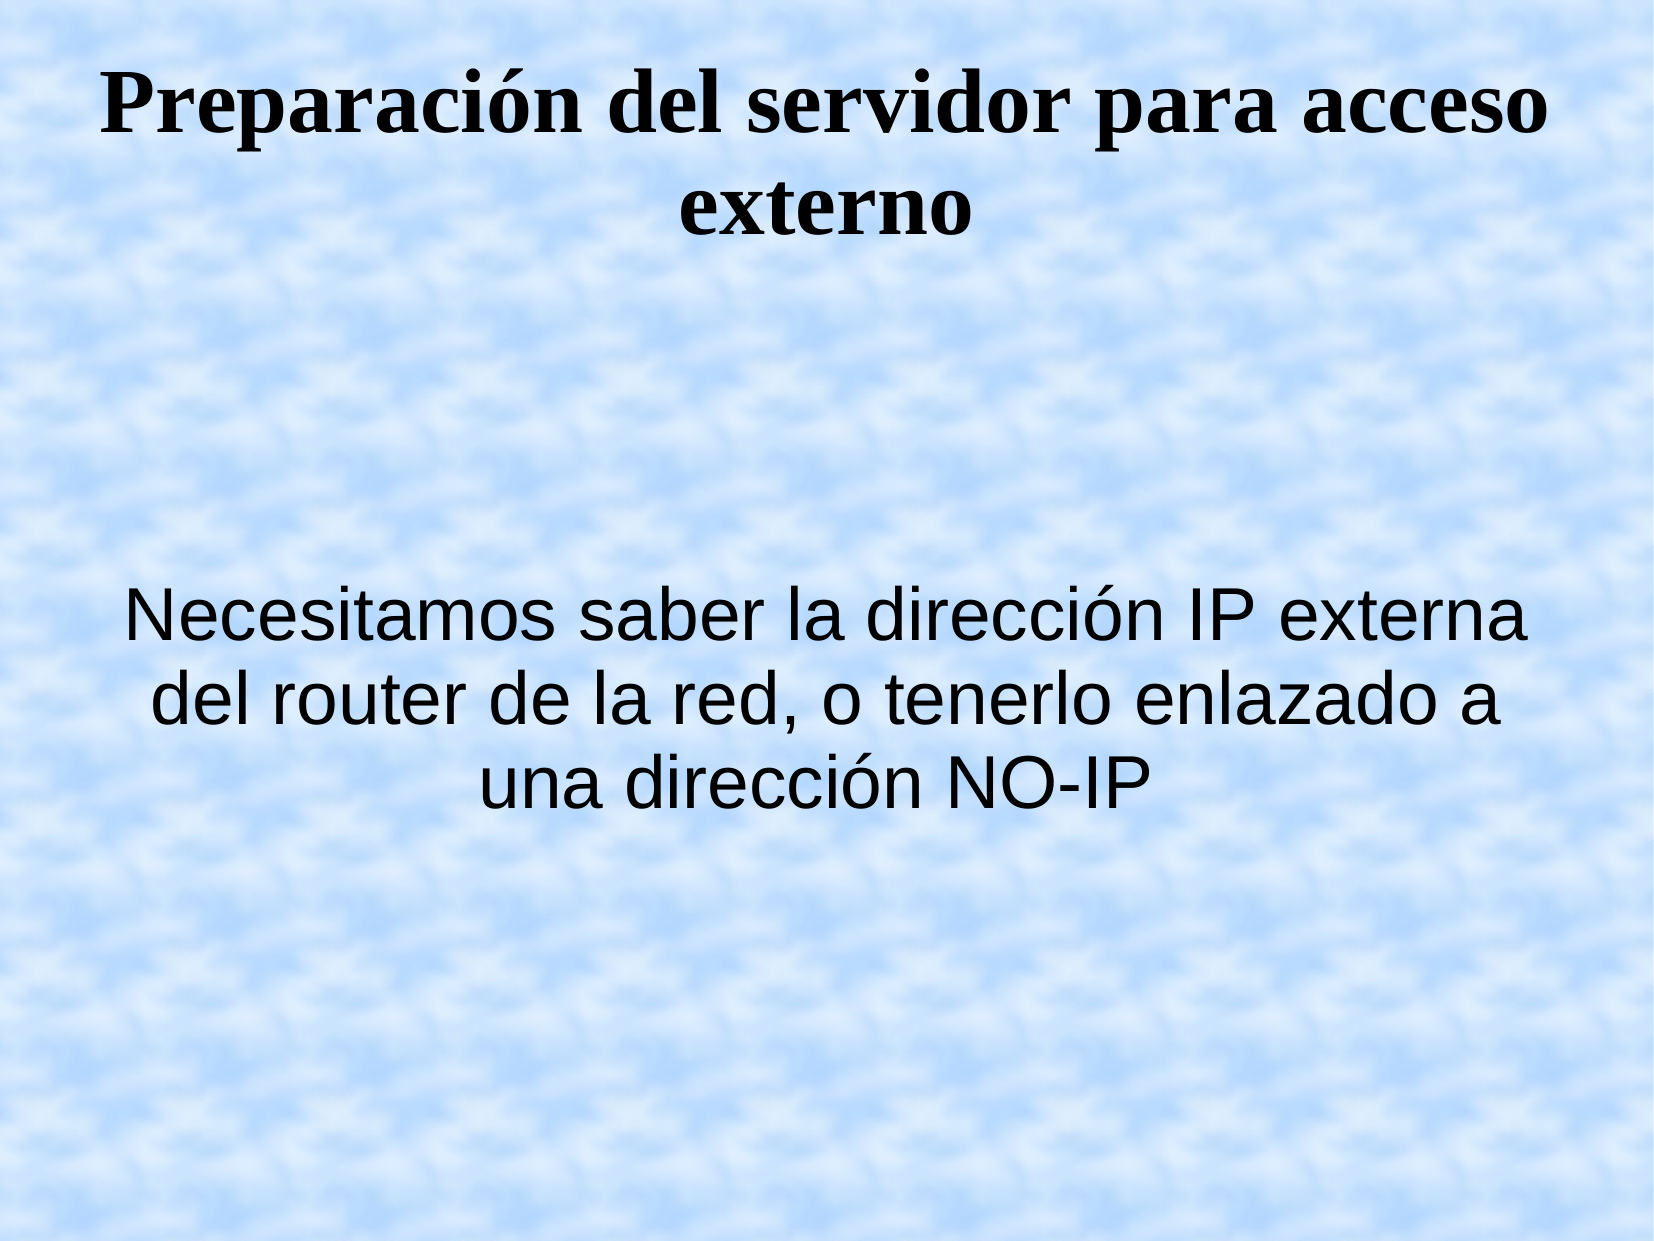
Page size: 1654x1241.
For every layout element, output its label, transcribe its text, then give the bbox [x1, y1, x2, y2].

picture [0, 0, 1654, 1241]
title Preparación del servidor para acceso externo [82, 33, 1571, 273]
subtitle Necesitamos saber la dirección IP externa del router de la red, o tenerlo enlazado a una dirección NO-IP [82, 297, 1571, 1102]
